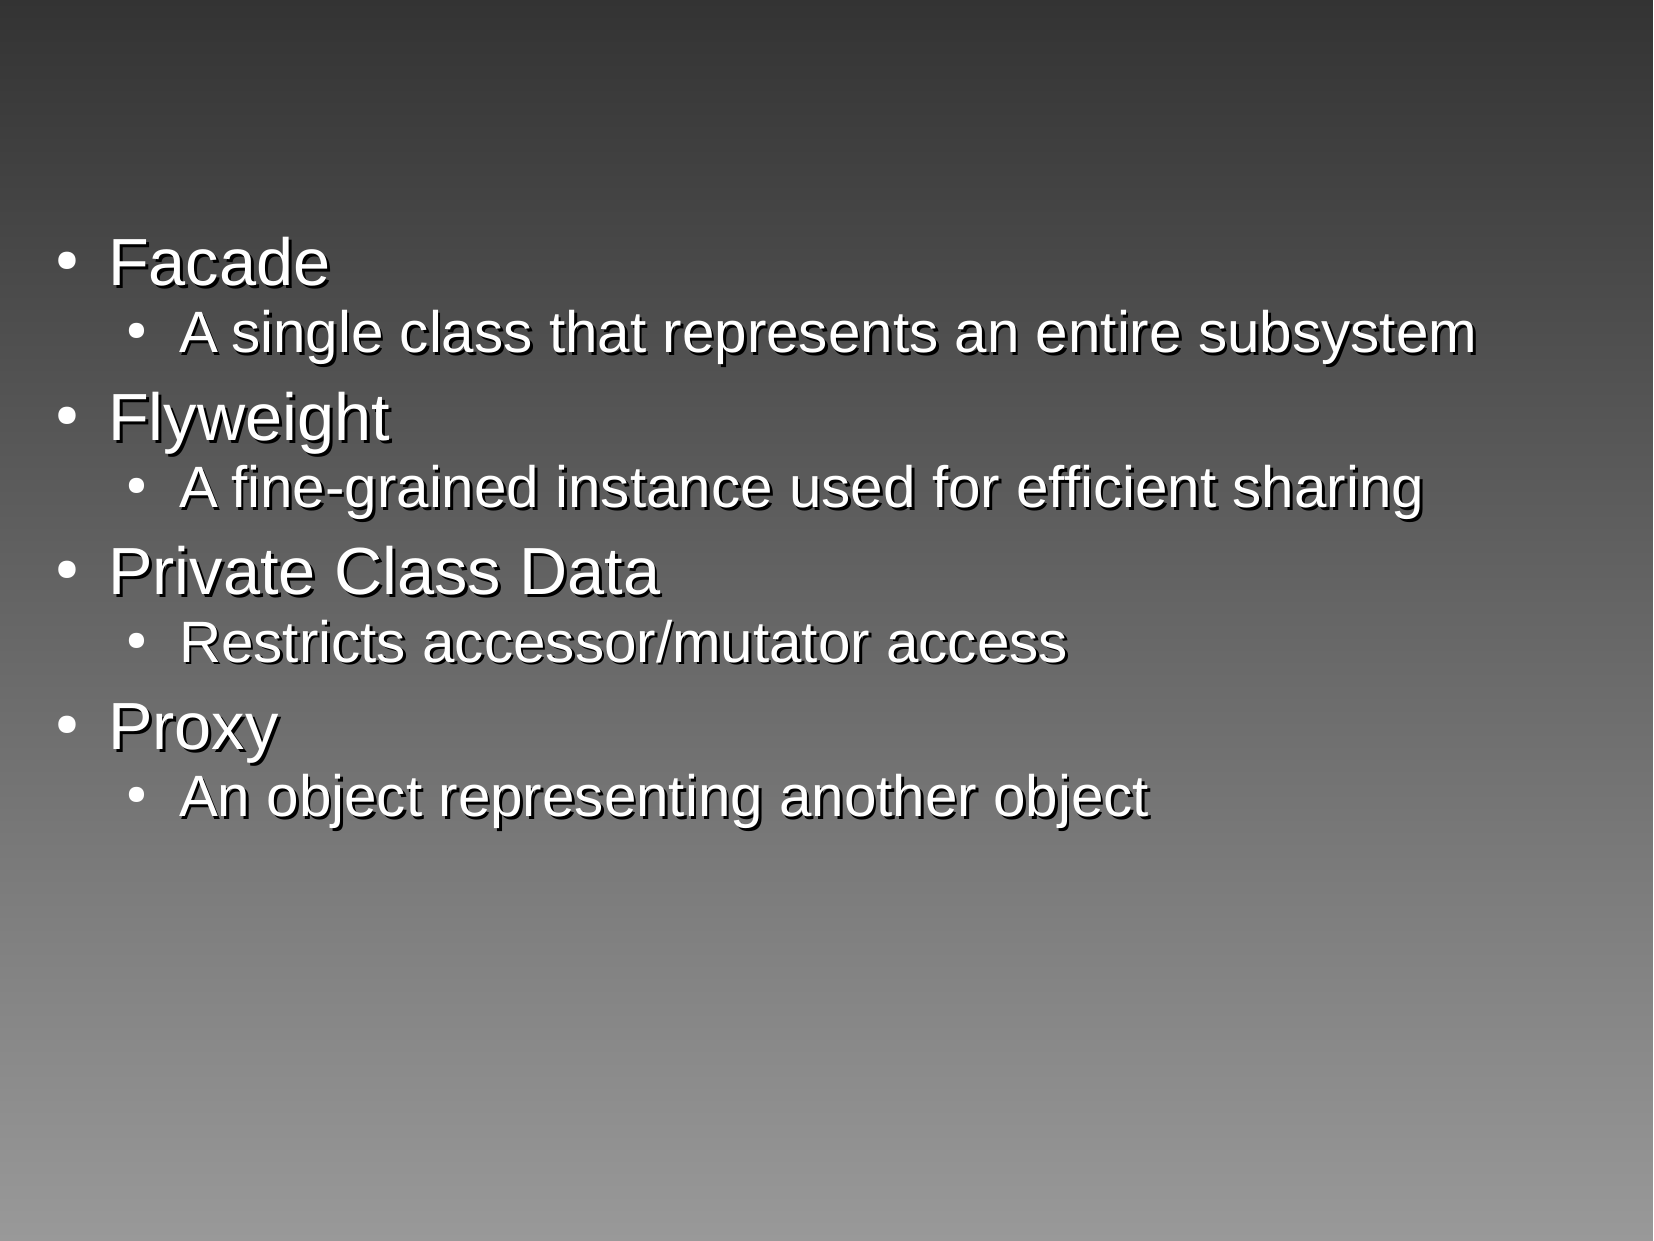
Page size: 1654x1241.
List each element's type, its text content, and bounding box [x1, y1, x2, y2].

list Facade A single class that represents an entire subsystem Flyweight A fine-grained instance used for efficient sharing Private Class Data Restricts accessor/mutator access Proxy An object representing another object [37, 225, 1613, 1126]
